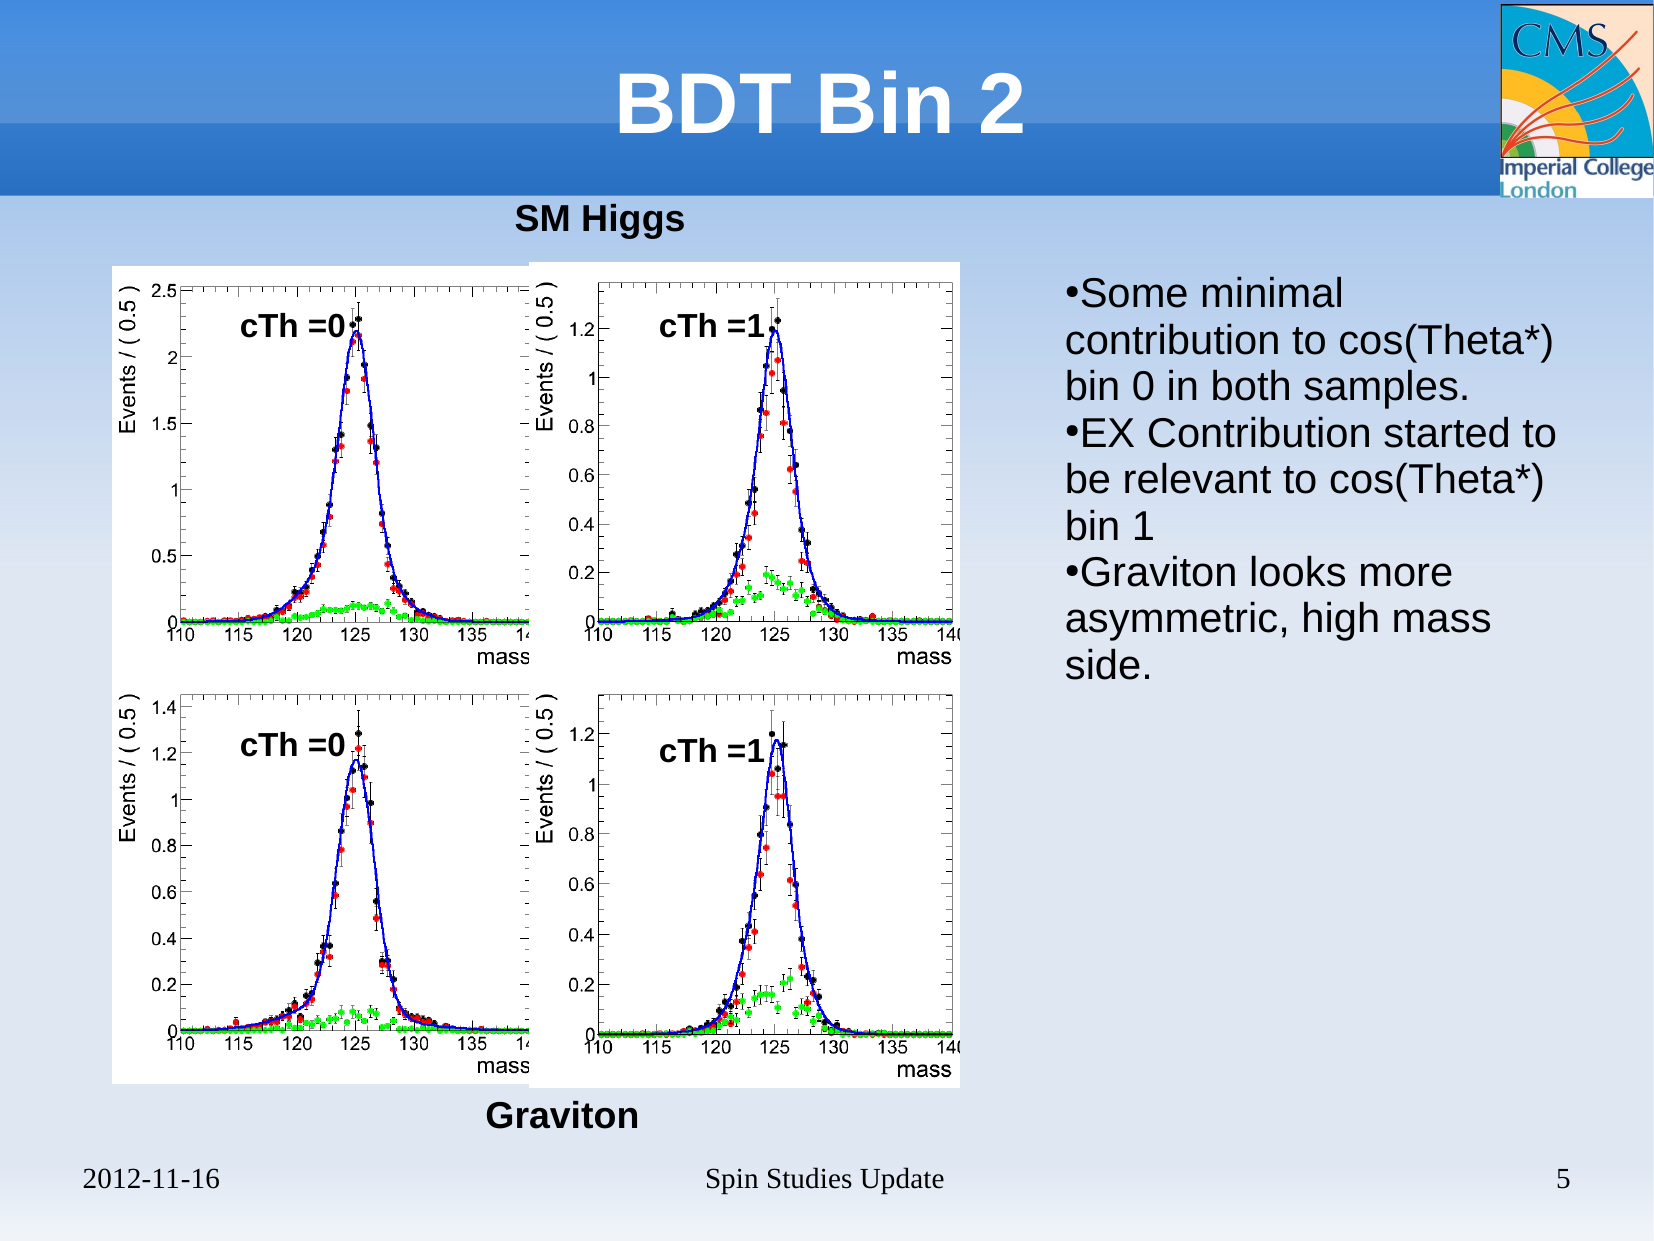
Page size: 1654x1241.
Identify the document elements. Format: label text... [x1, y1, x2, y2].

text_box SM Higgs [262, 189, 938, 247]
picture [0, 0, 1654, 1241]
title BDT Bin 2 [76, 0, 1565, 460]
text_box Graviton [262, 1087, 863, 1145]
text_box cTh =1 [644, 725, 795, 778]
text_box cTh =0 [225, 719, 376, 772]
text_box cTh =1 [644, 300, 795, 352]
text_box cTh =0 [225, 300, 376, 352]
text_box Some minimal contribution to cos(Theta*) bin 0 in both samples. EX Contribution started to be relevant to cos(Theta*) bin 1 Graviton looks more asymmetric, high mass side. [1050, 262, 1576, 696]
